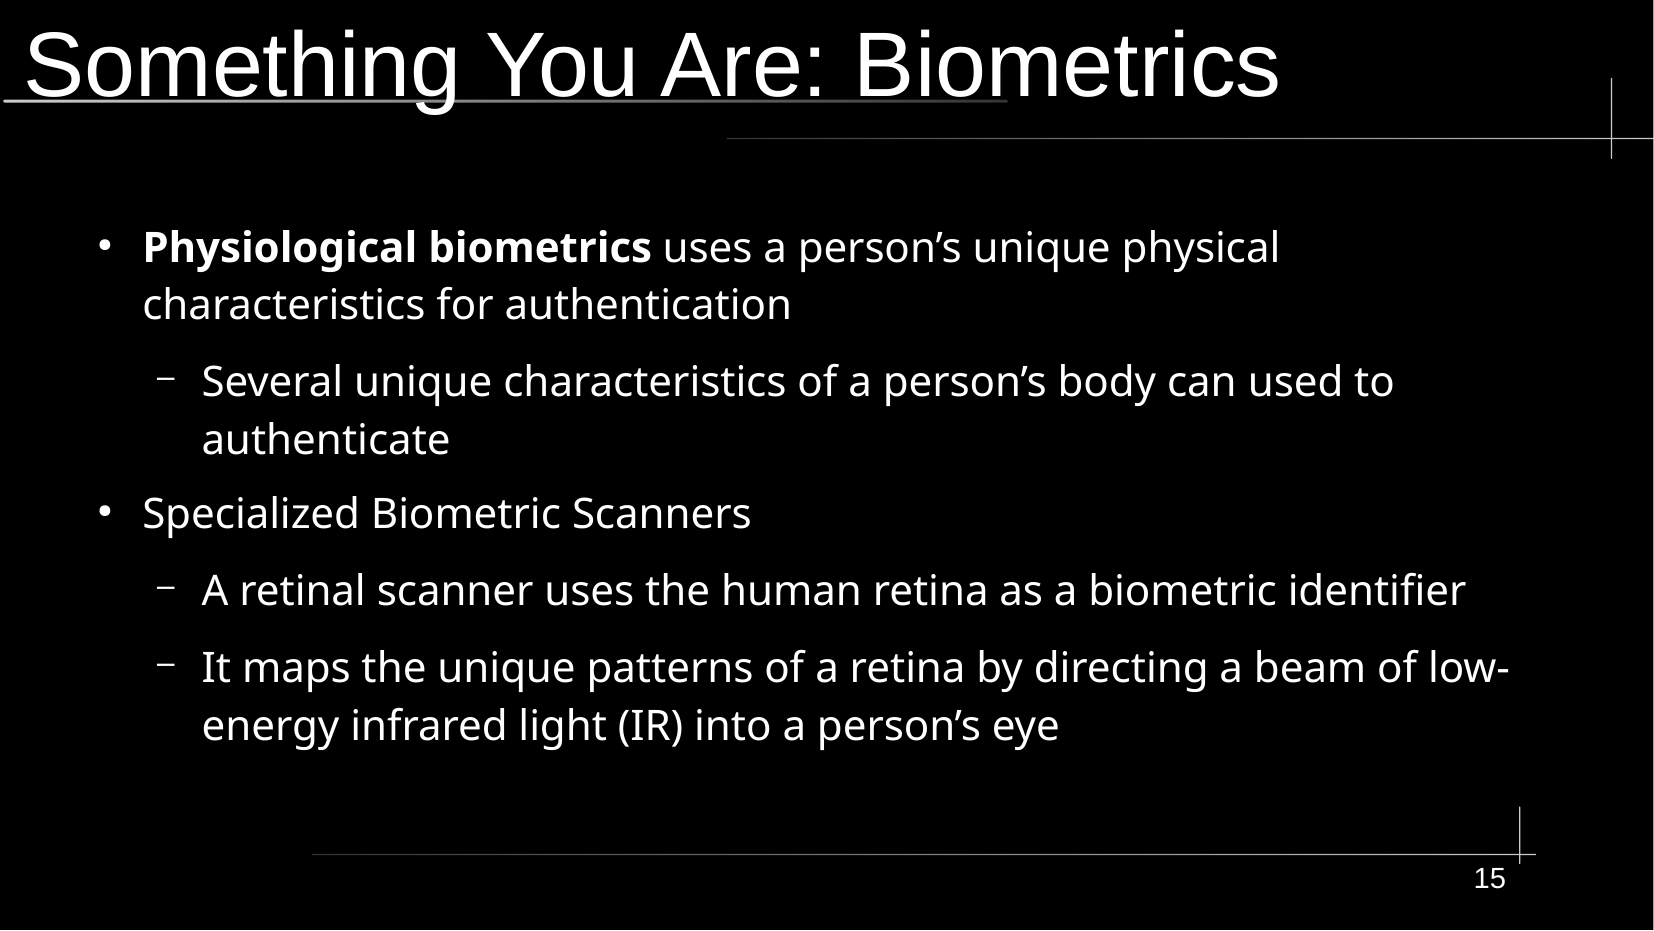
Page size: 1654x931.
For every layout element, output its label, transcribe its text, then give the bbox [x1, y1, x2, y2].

list Physiological biometrics uses a person’s unique physical characteristics for authentication Several unique characteristics of a person’s body can used to authenticate Specialized Biometric Scanners A retinal scanner uses the human retina as a biometric identifier It maps the unique patterns of a retina by directing a beam of low-energy infrared light (IR) into a person’s eye [82, 217, 1571, 758]
title Something You Are: Biometrics [23, 11, 1589, 119]
